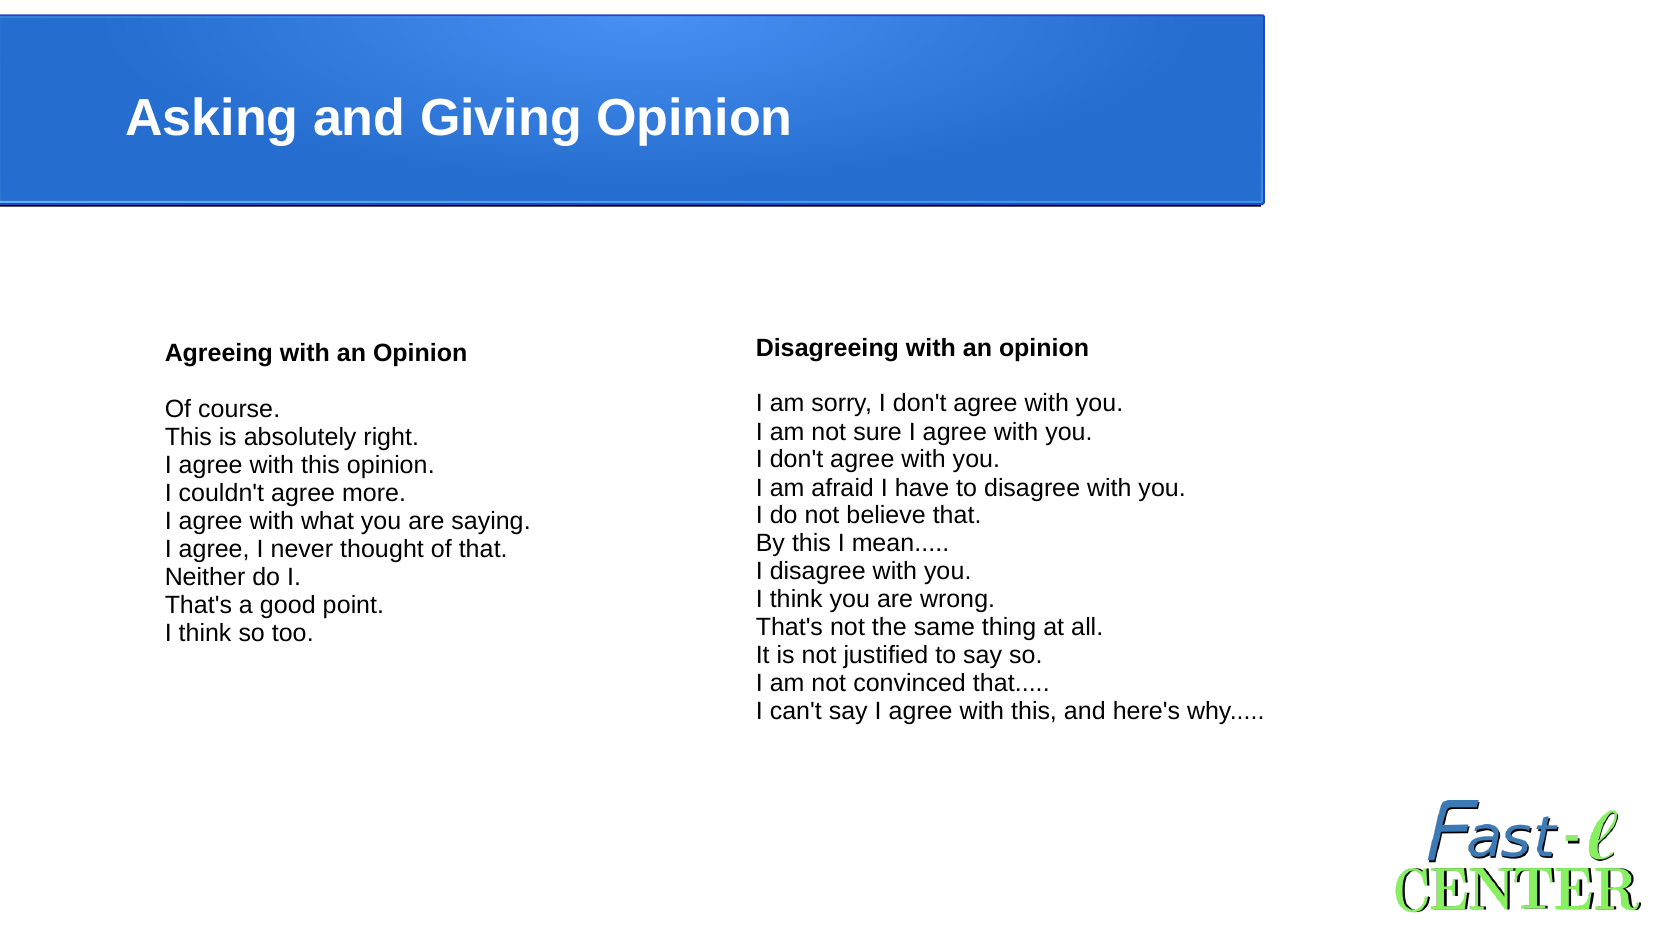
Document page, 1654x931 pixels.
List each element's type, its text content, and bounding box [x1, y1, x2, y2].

text_box Disagreeing with an opinion I am sorry, I don't agree with you. I am not sure I agree with you. I don't agree with you. I am afraid I have to disagree with you. I do not believe that. By this I mean..... I disagree with you. I think you are wrong. That's not the same thing at all. It is not justified to say so. I am not convinced that..... I can't say I agree with this, and here's why..... [741, 325, 1354, 775]
text_box Agreeing with an Opinion Of course. This is absolutely right. I agree with this opinion. I couldn't agree more. I agree with what you are saying. I agree, I never thought of that. Neither do I. That's a good point. I think so too. [150, 331, 631, 851]
picture [1395, 800, 1642, 916]
text_box Asking and Giving Opinion [110, 81, 809, 155]
